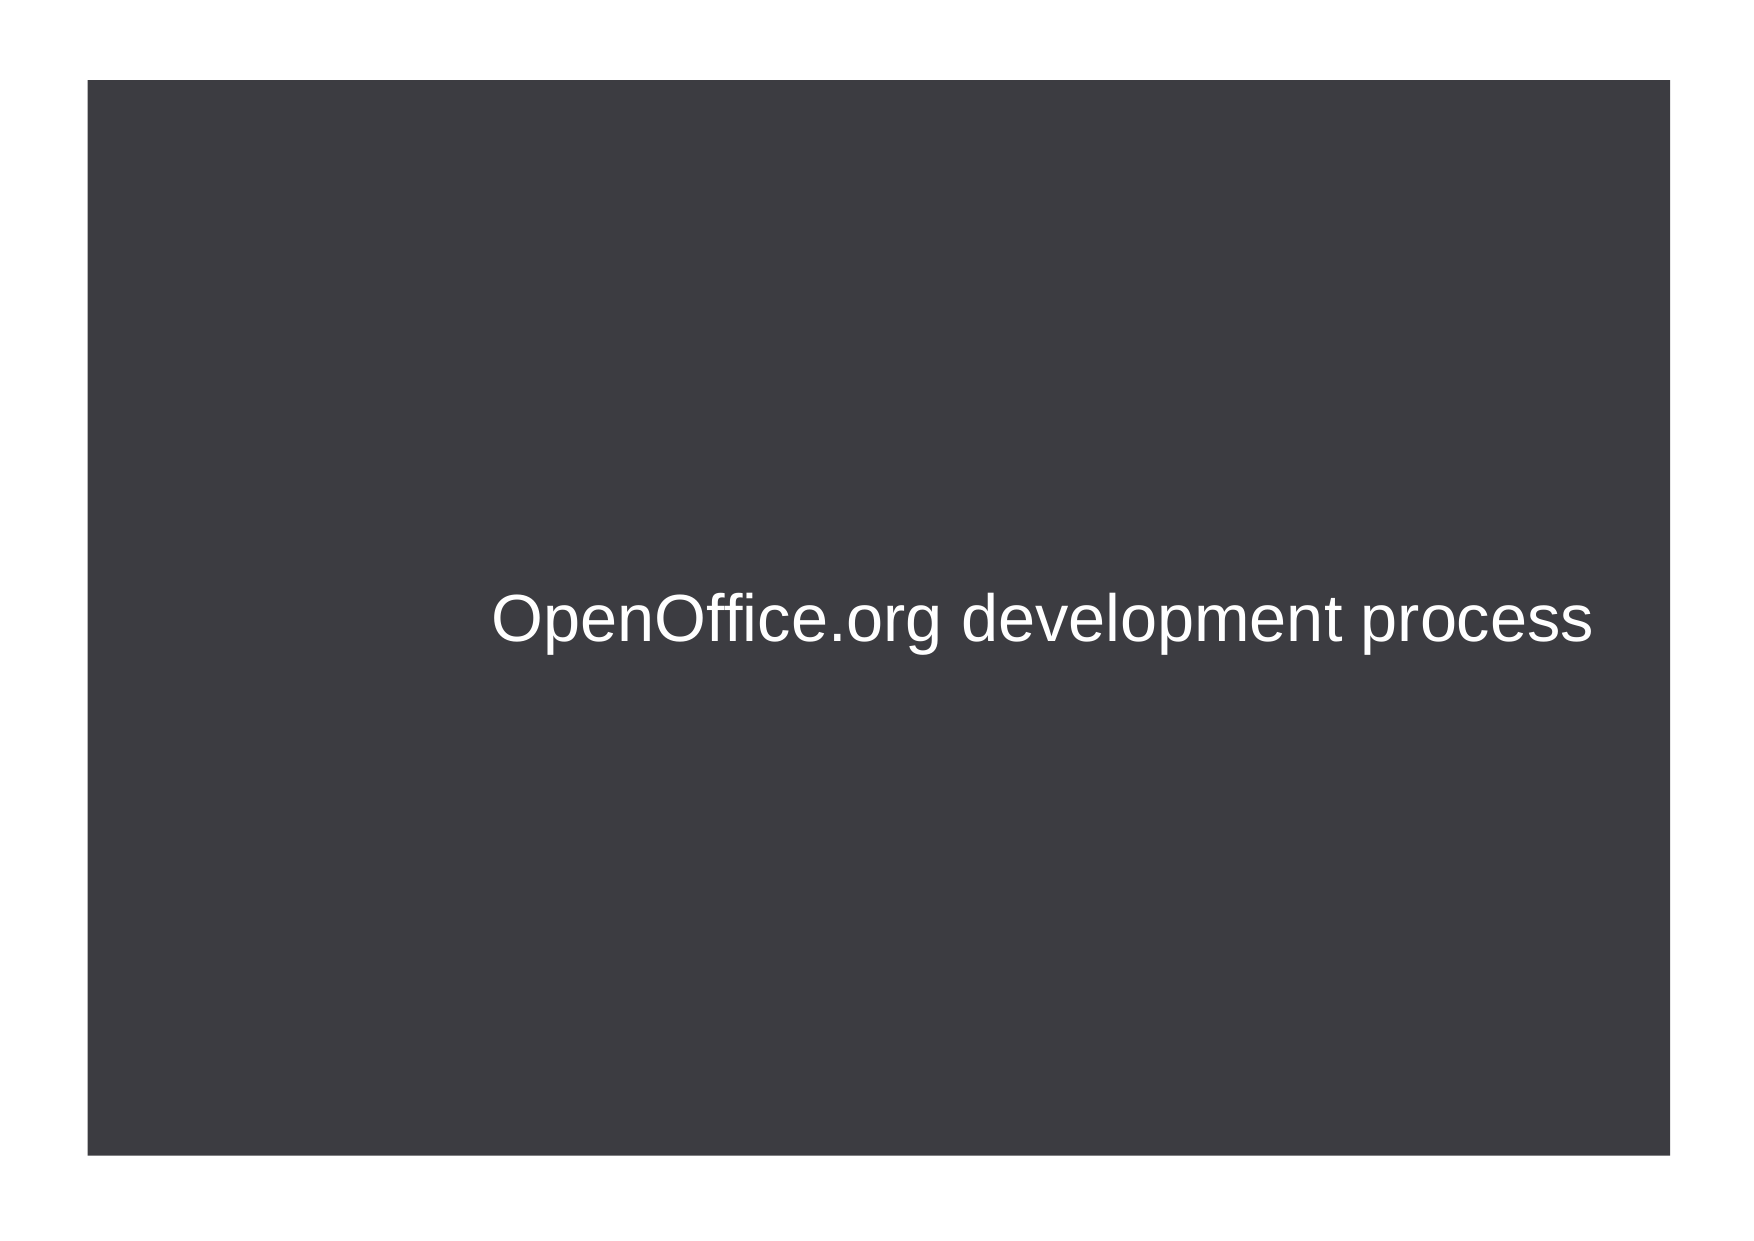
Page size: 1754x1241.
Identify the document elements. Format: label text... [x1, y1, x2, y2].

title OpenOffice.org development process [136, 518, 1611, 721]
